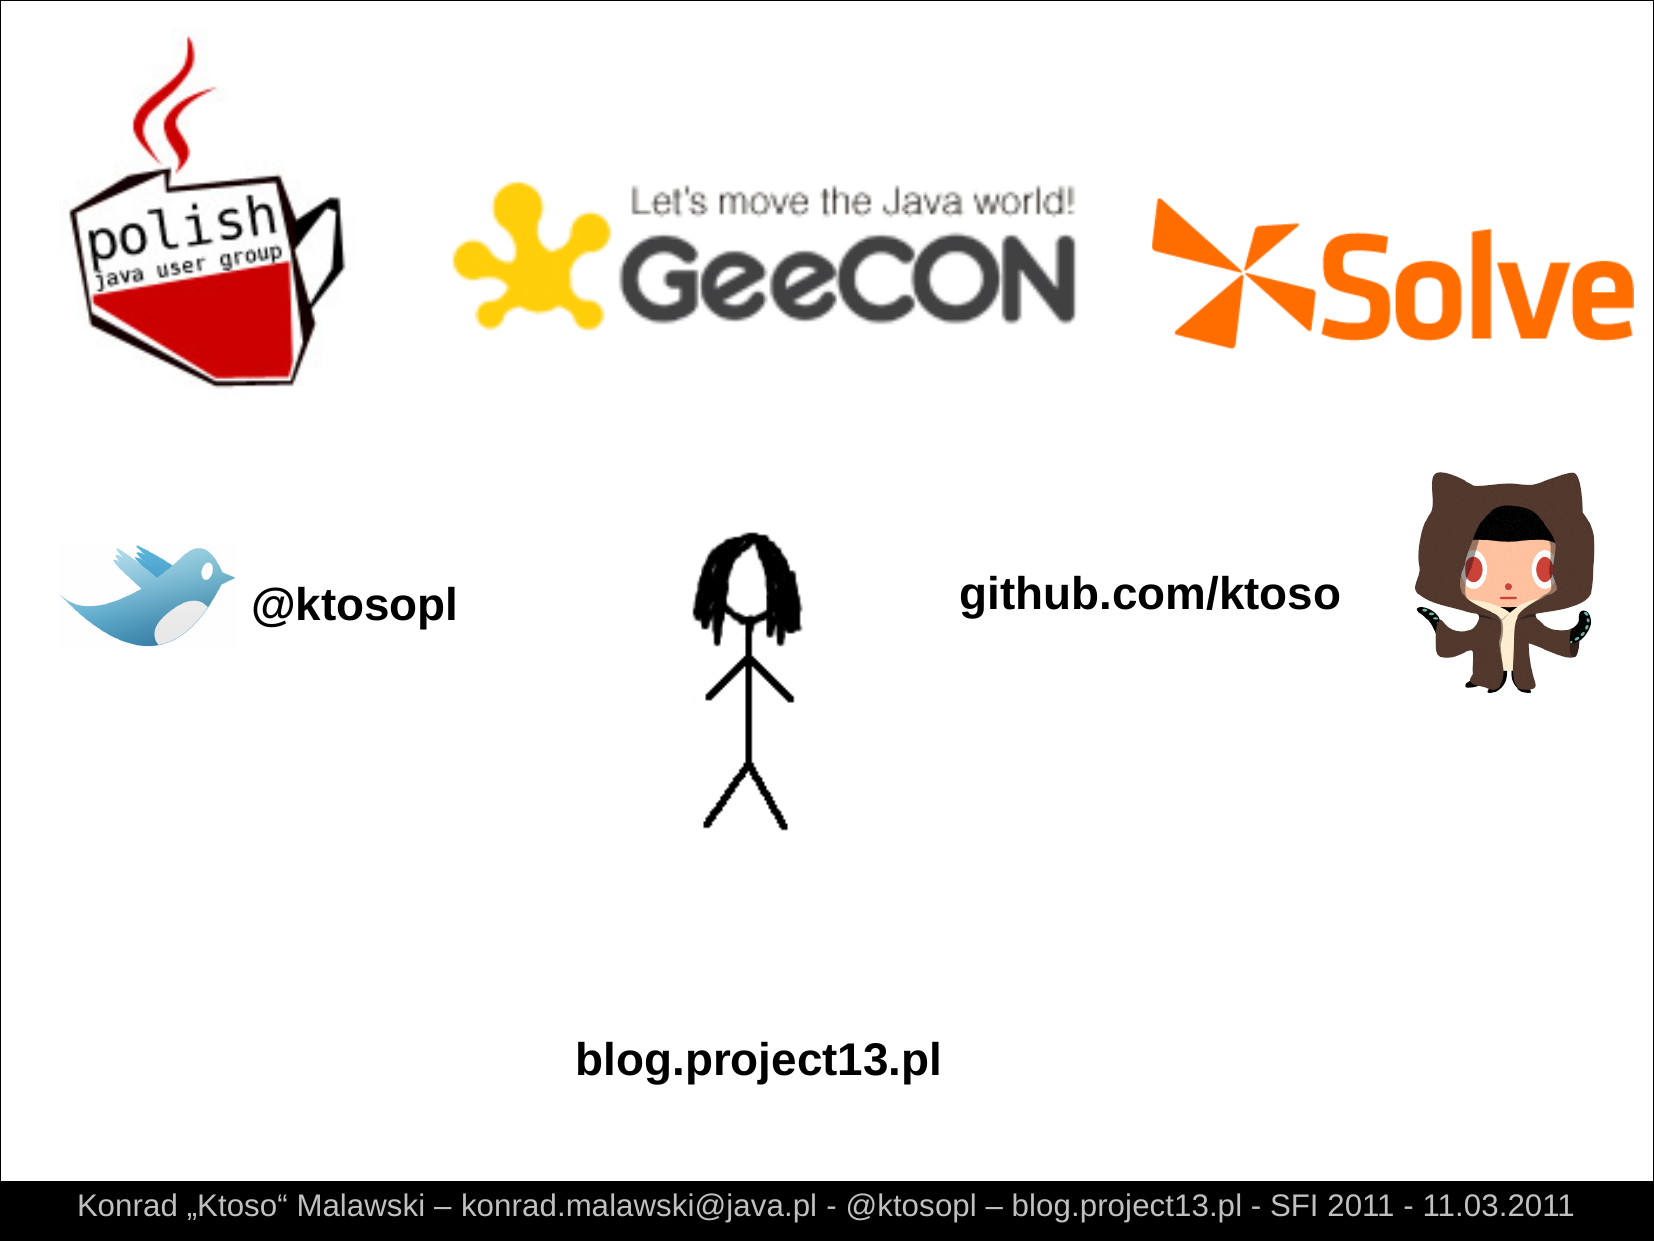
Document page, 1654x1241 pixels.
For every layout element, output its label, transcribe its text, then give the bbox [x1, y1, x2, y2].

picture [59, 29, 355, 398]
text_box blog.project13.pl [561, 1026, 1004, 1093]
picture [442, 118, 1088, 384]
text_box Konrad „Ktoso“ Malawski – konrad.malawski@java.pl - @ktosopl – blog.project13.pl - SFI 2011 - 11.03.2011 [0, 1181, 1654, 1238]
text_box github.com/ktoso [944, 561, 1388, 628]
picture [1414, 472, 1595, 693]
picture [1151, 196, 1634, 355]
picture [542, 523, 975, 1004]
text_box @ktosopl [236, 571, 621, 638]
picture [59, 541, 236, 650]
